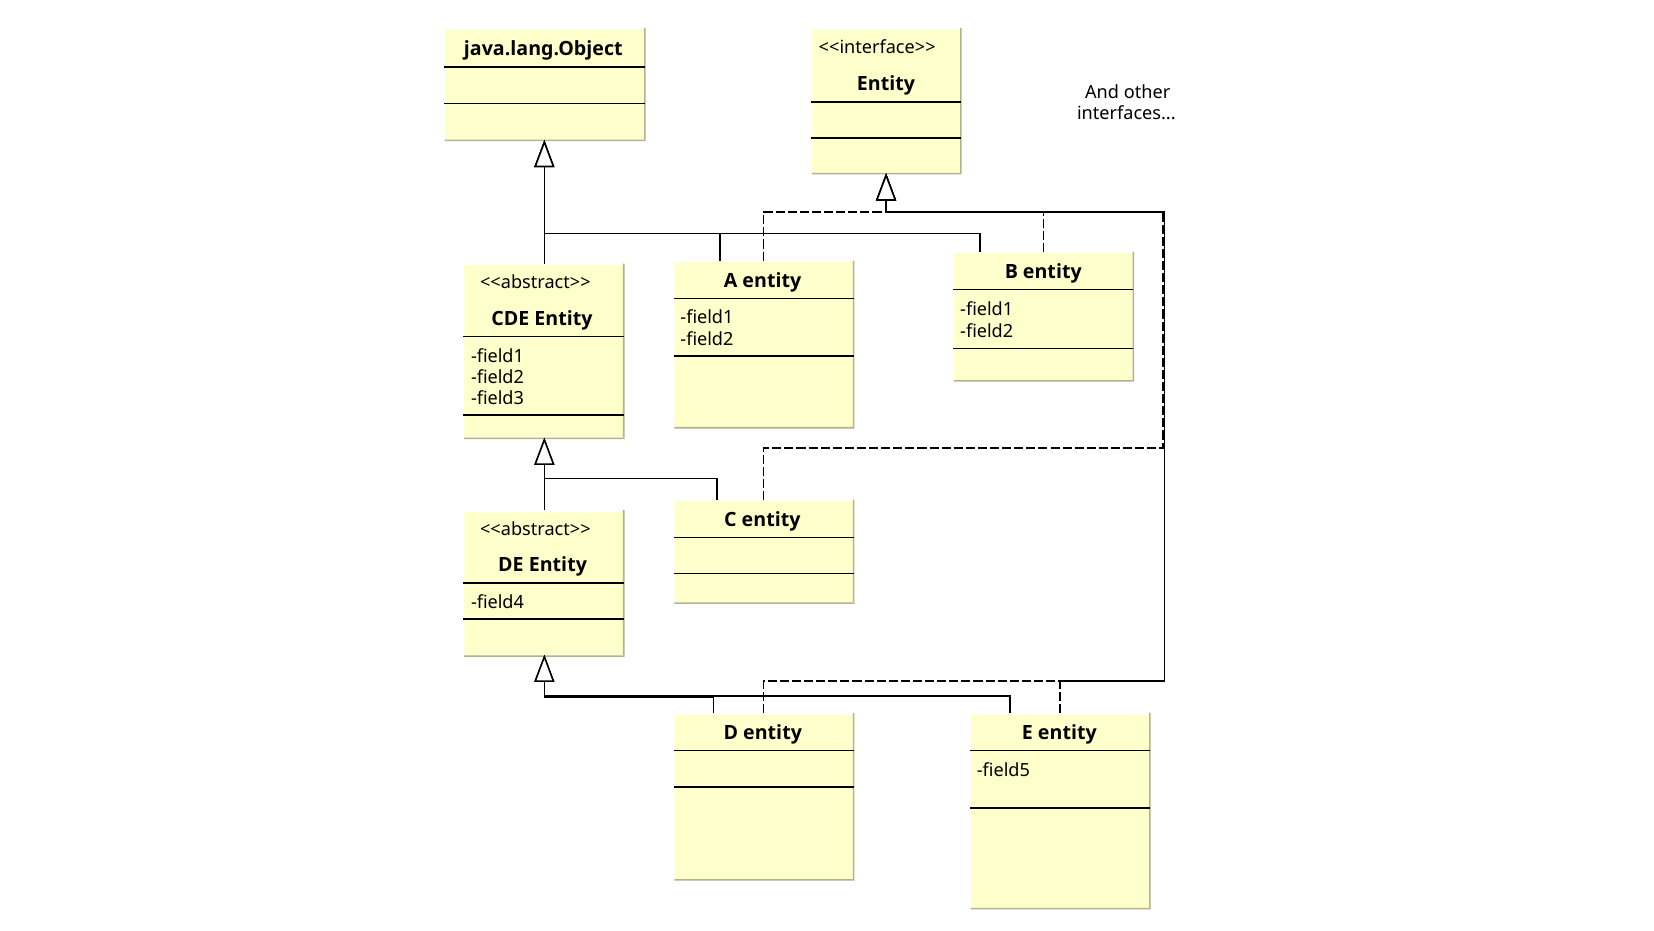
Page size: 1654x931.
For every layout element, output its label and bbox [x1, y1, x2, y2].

picture [419, 4, 1247, 931]
